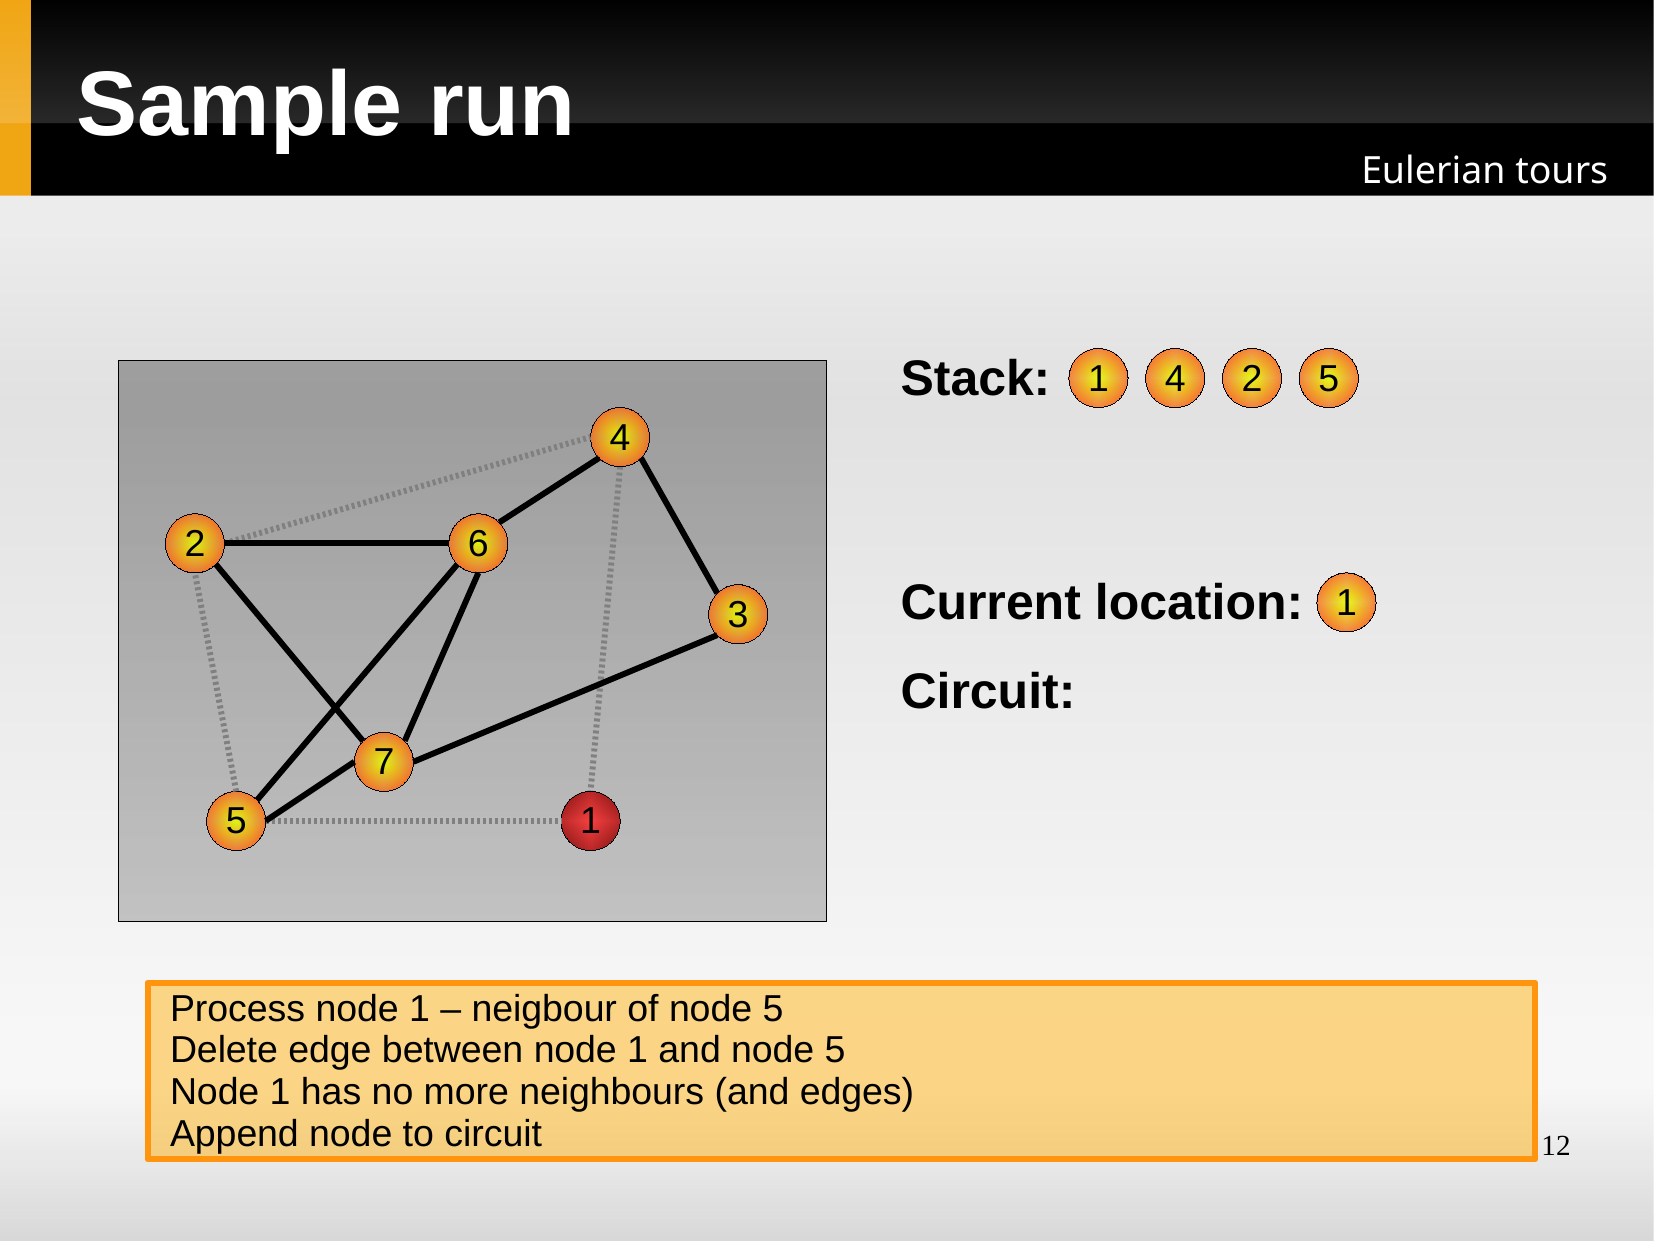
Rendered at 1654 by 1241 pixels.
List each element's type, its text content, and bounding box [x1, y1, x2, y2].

text_box 3 [708, 584, 768, 644]
picture [0, 0, 1654, 1241]
text_box 2 [165, 513, 225, 573]
text_box 6 [448, 513, 508, 573]
text_box Stack: [885, 342, 1123, 414]
text_box 1 [1068, 348, 1129, 408]
text_box 1 [1316, 572, 1377, 632]
text_box [118, 360, 827, 922]
text_box Process node 1 – neigbour of node 5 Delete edge between node 1 and node 5 Node 1 has no more neighbours (and edges) Append node to circuit [147, 982, 1536, 1160]
title Sample run [76, 0, 1565, 208]
text_box 4 [1145, 348, 1205, 408]
text_box 1 [561, 791, 621, 851]
text_box Current location: [885, 567, 1359, 638]
text_box 2 [1222, 348, 1282, 408]
text_box 5 [206, 791, 266, 851]
text_box 7 [354, 732, 414, 792]
text_box 5 [1299, 348, 1359, 408]
text_box 4 [590, 407, 650, 467]
text_box Circuit: [885, 655, 1093, 727]
